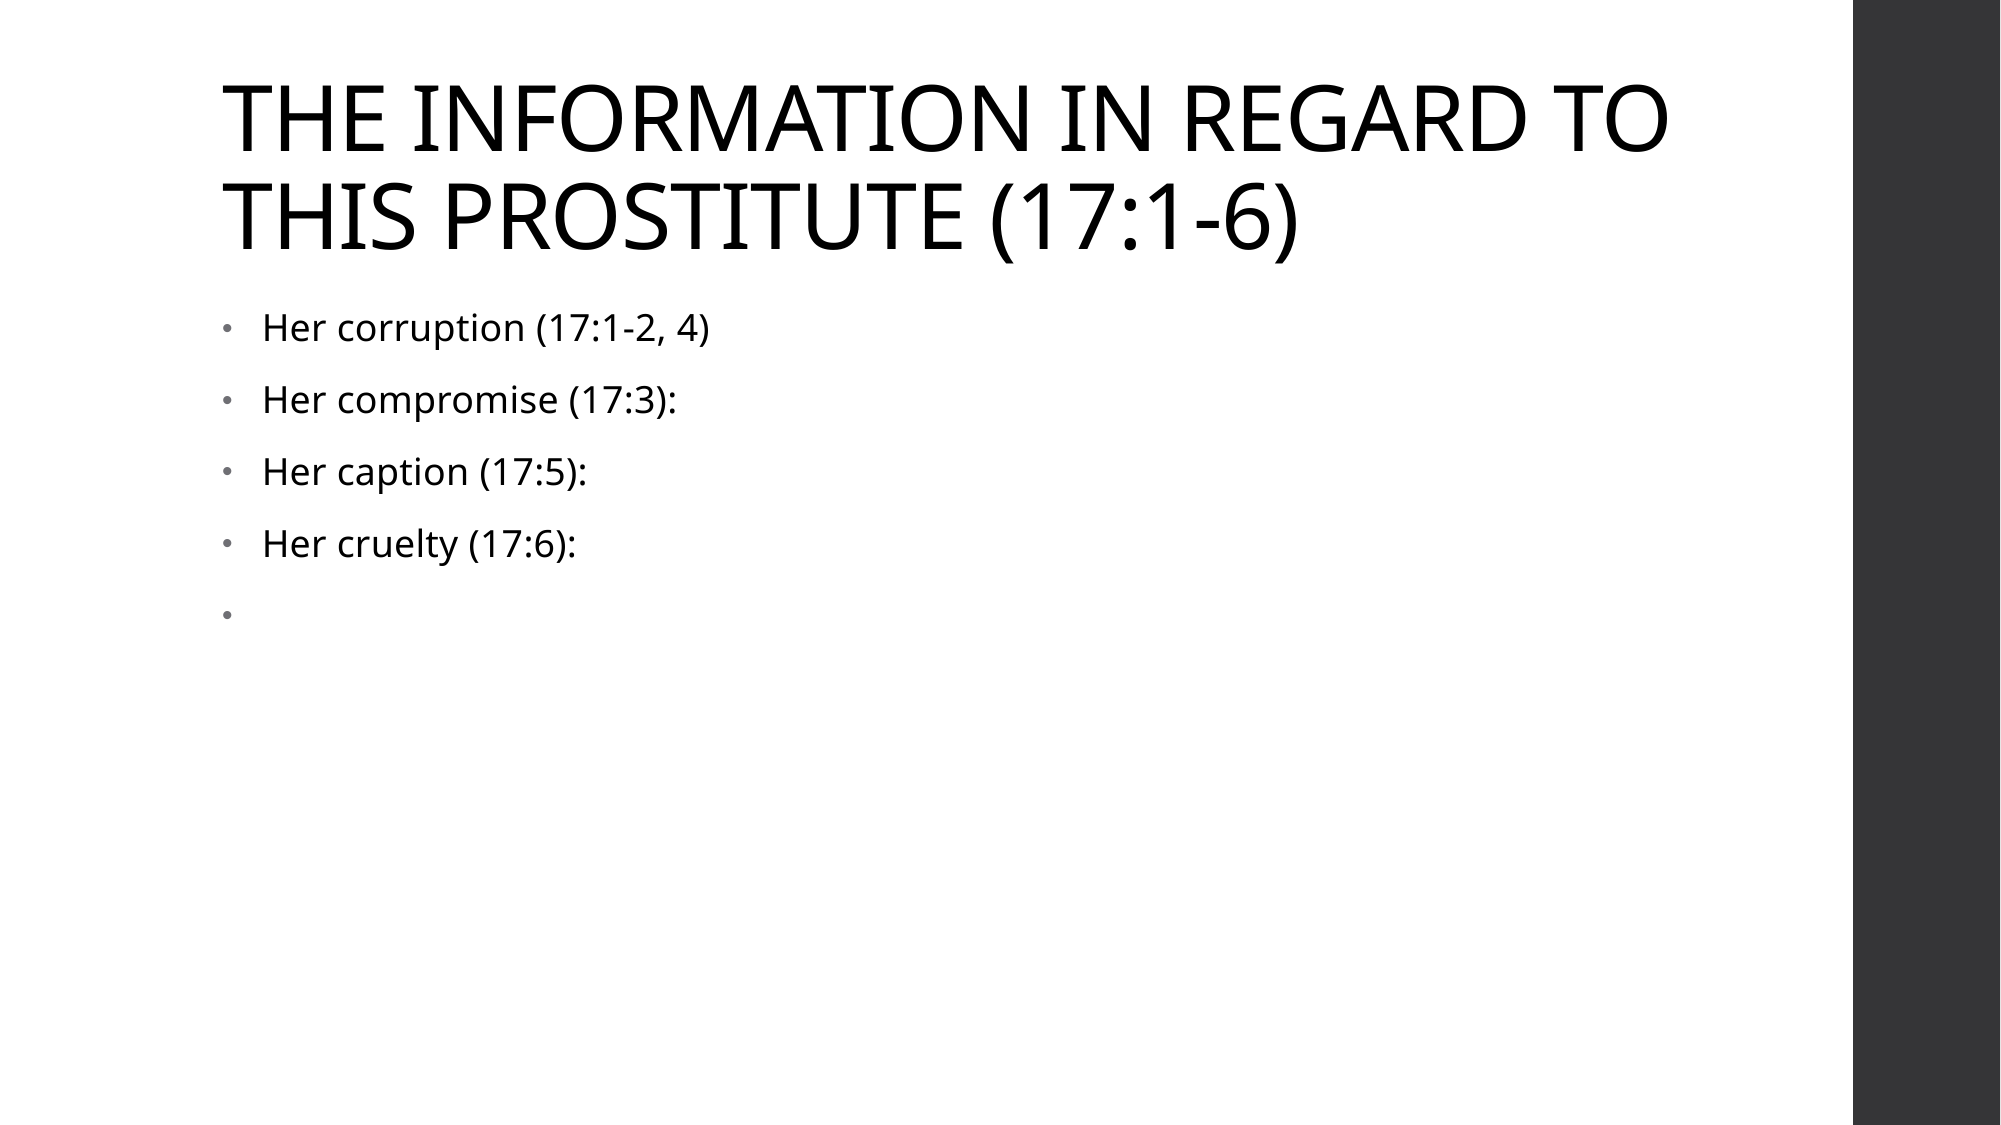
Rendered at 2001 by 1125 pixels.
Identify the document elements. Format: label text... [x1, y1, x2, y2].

title THE INFORMATION IN REGARD TO THIS PROSTITUTE (17:1-6) [206, 60, 1797, 278]
list Her corruption (17:1-2, 4) Her compromise (17:3): Her caption (17:5): Her cruelty (17:6): [206, 299, 1617, 1014]
